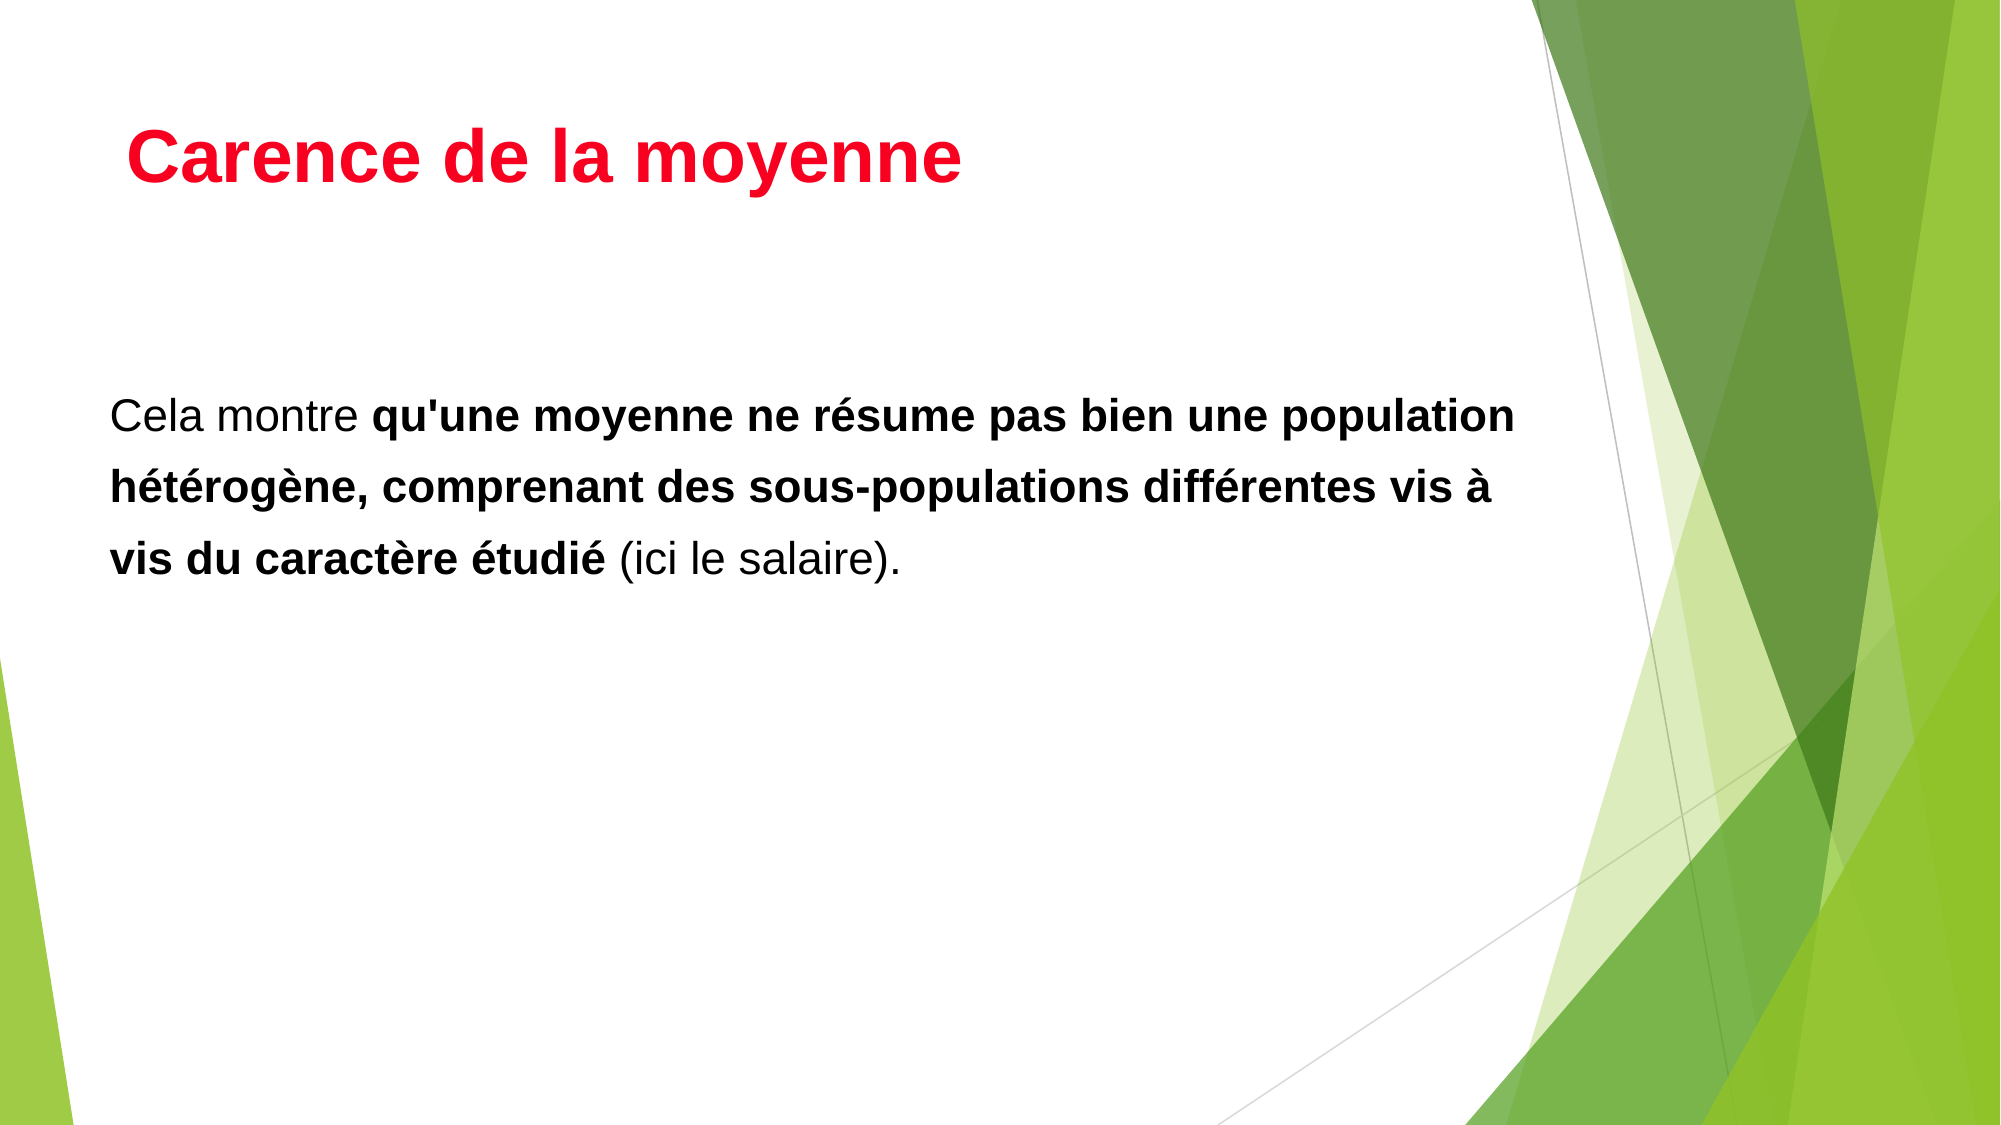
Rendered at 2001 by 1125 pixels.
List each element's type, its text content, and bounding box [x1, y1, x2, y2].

title Carence de la moyenne [111, 99, 1522, 235]
list Cela montre qu'une moyenne ne résume pas bien une population hétérogène, comprenant des sous-populations différentes vis à vis du caractère étudié (ici le salaire). [94, 377, 1571, 686]
